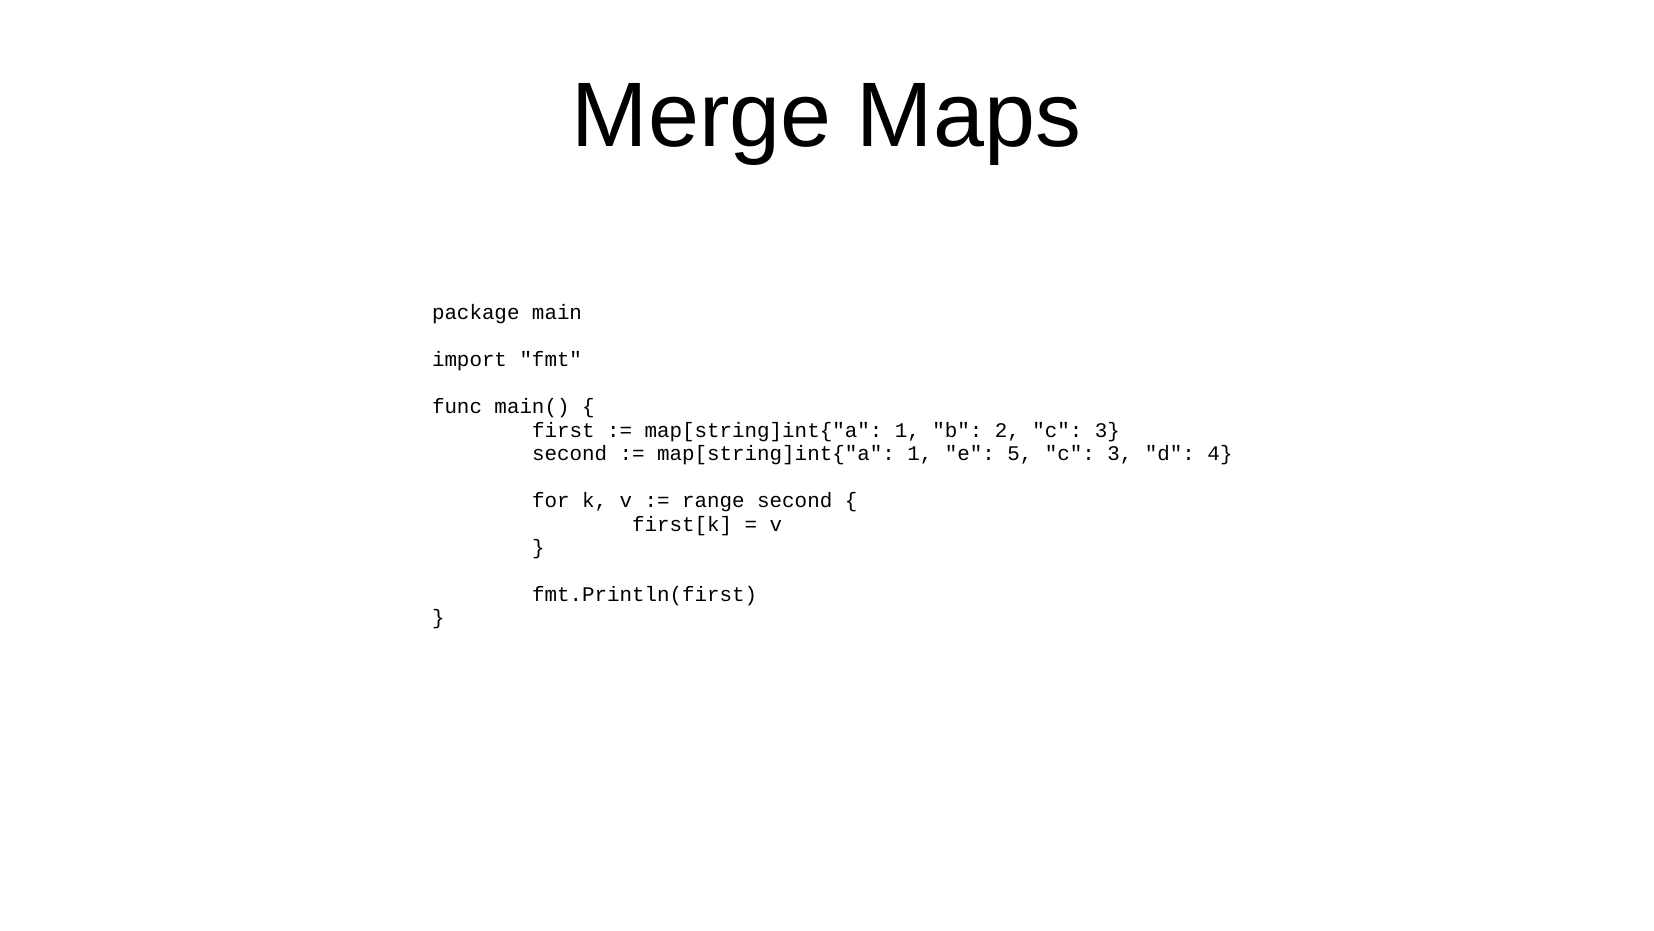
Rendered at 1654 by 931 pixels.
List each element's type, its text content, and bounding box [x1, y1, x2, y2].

text_box package main import "fmt" func main() { first := map[string]int{"a": 1, "b": 2, "c": 3} second := map[string]int{"a": 1, "e": 5, "c": 3, "d": 4} for k, v := range second { first[k] = v } fmt.Println(first) } [417, 294, 1247, 639]
title Merge Maps [82, 37, 1571, 193]
